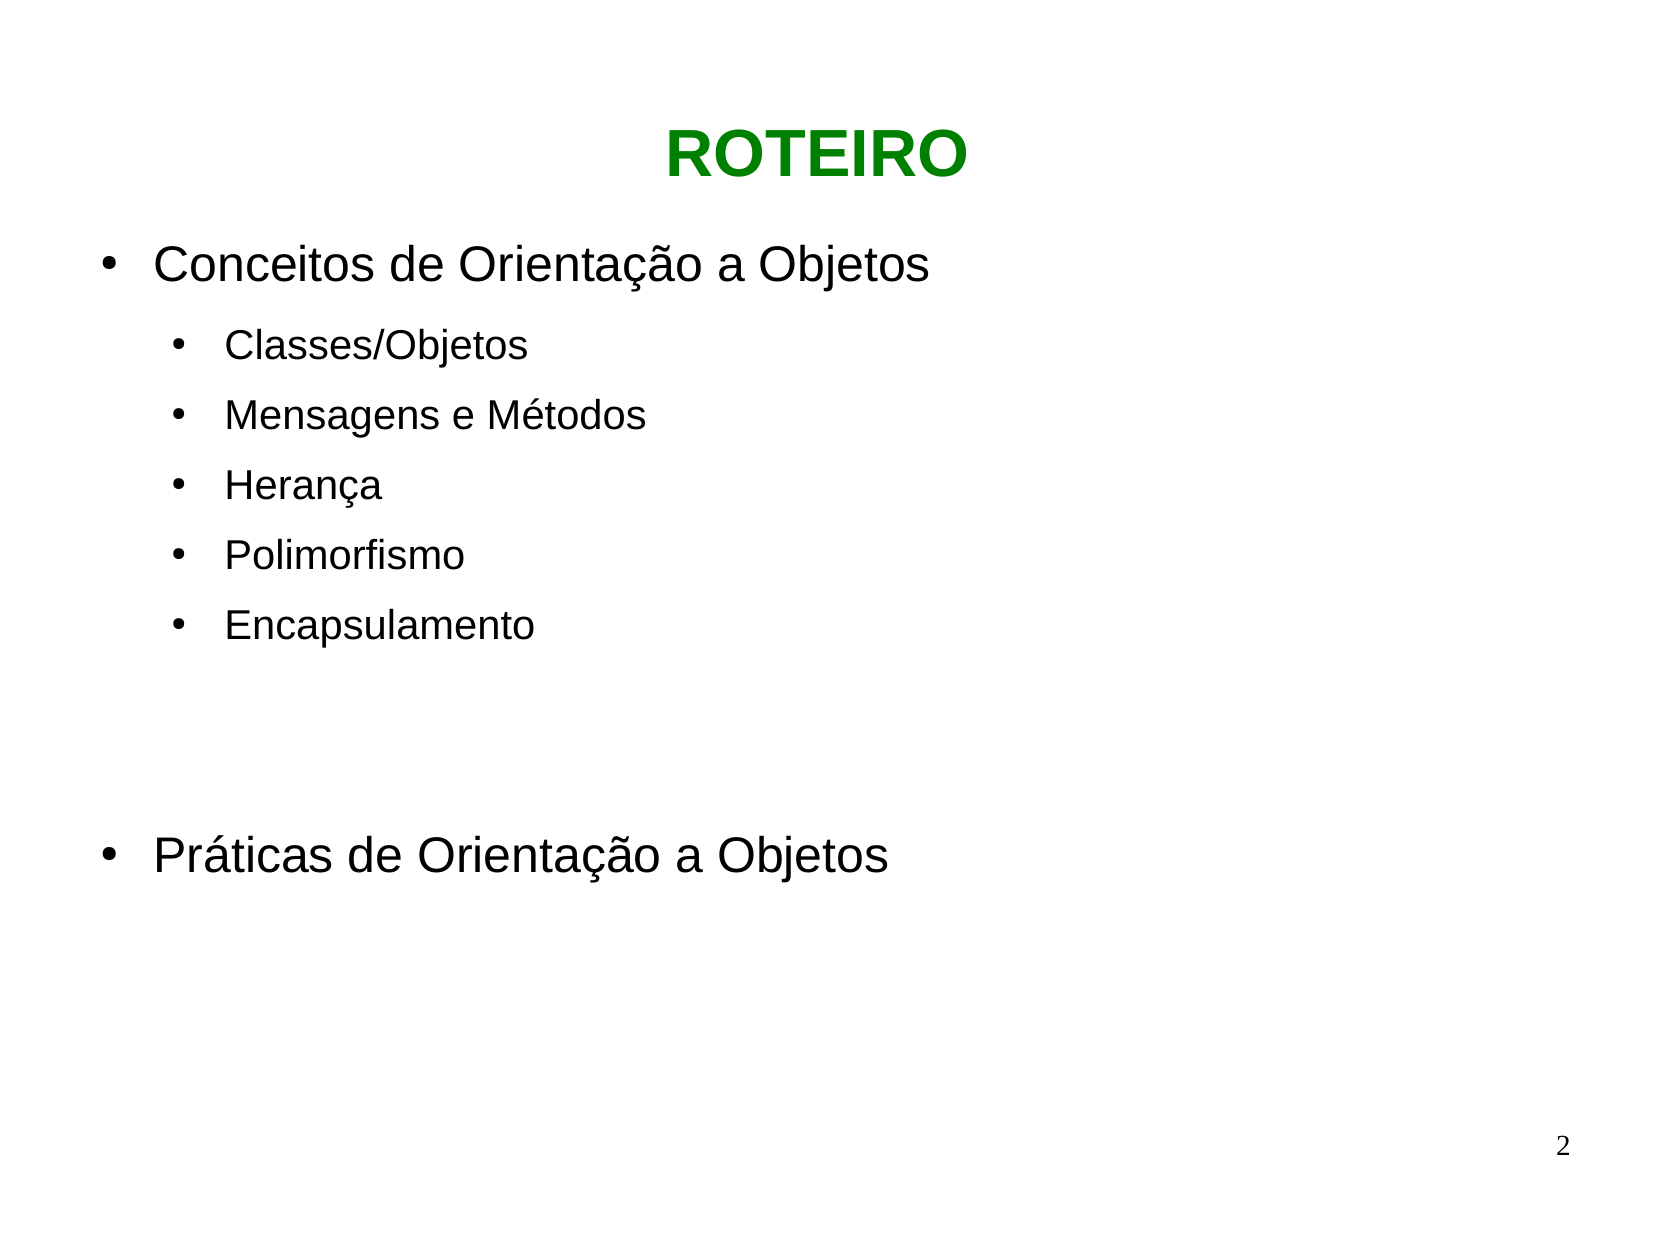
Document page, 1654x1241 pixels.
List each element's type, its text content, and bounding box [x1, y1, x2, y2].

title ROTEIRO [82, 49, 1571, 236]
list Conceitos de Orientação a Objetos Classes/Objetos Mensagens e Métodos Herança Polimorfismo Encapsulamento Práticas de Orientação a Objetos [82, 236, 1571, 1004]
